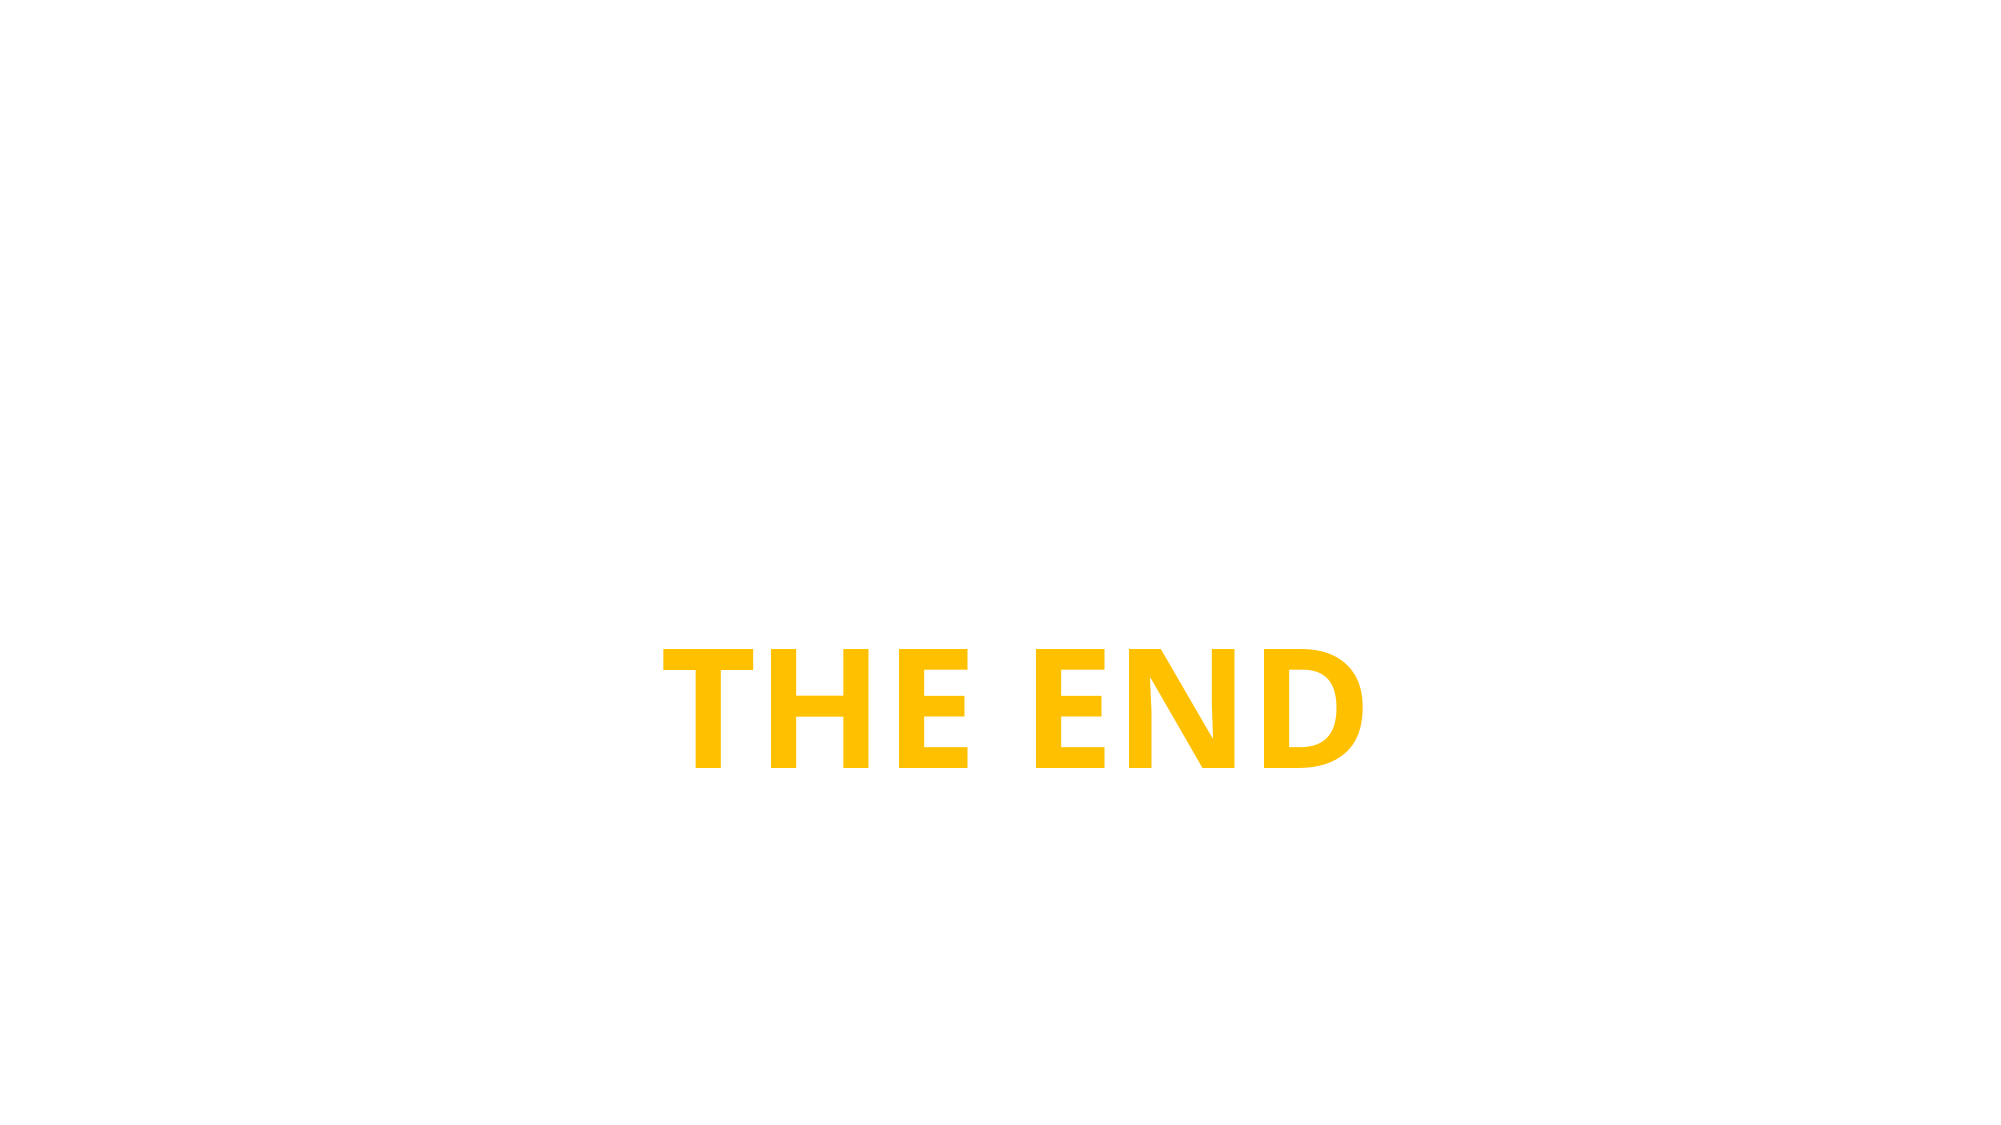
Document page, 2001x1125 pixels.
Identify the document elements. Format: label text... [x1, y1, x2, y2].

list THE END [183, 406, 1852, 1013]
